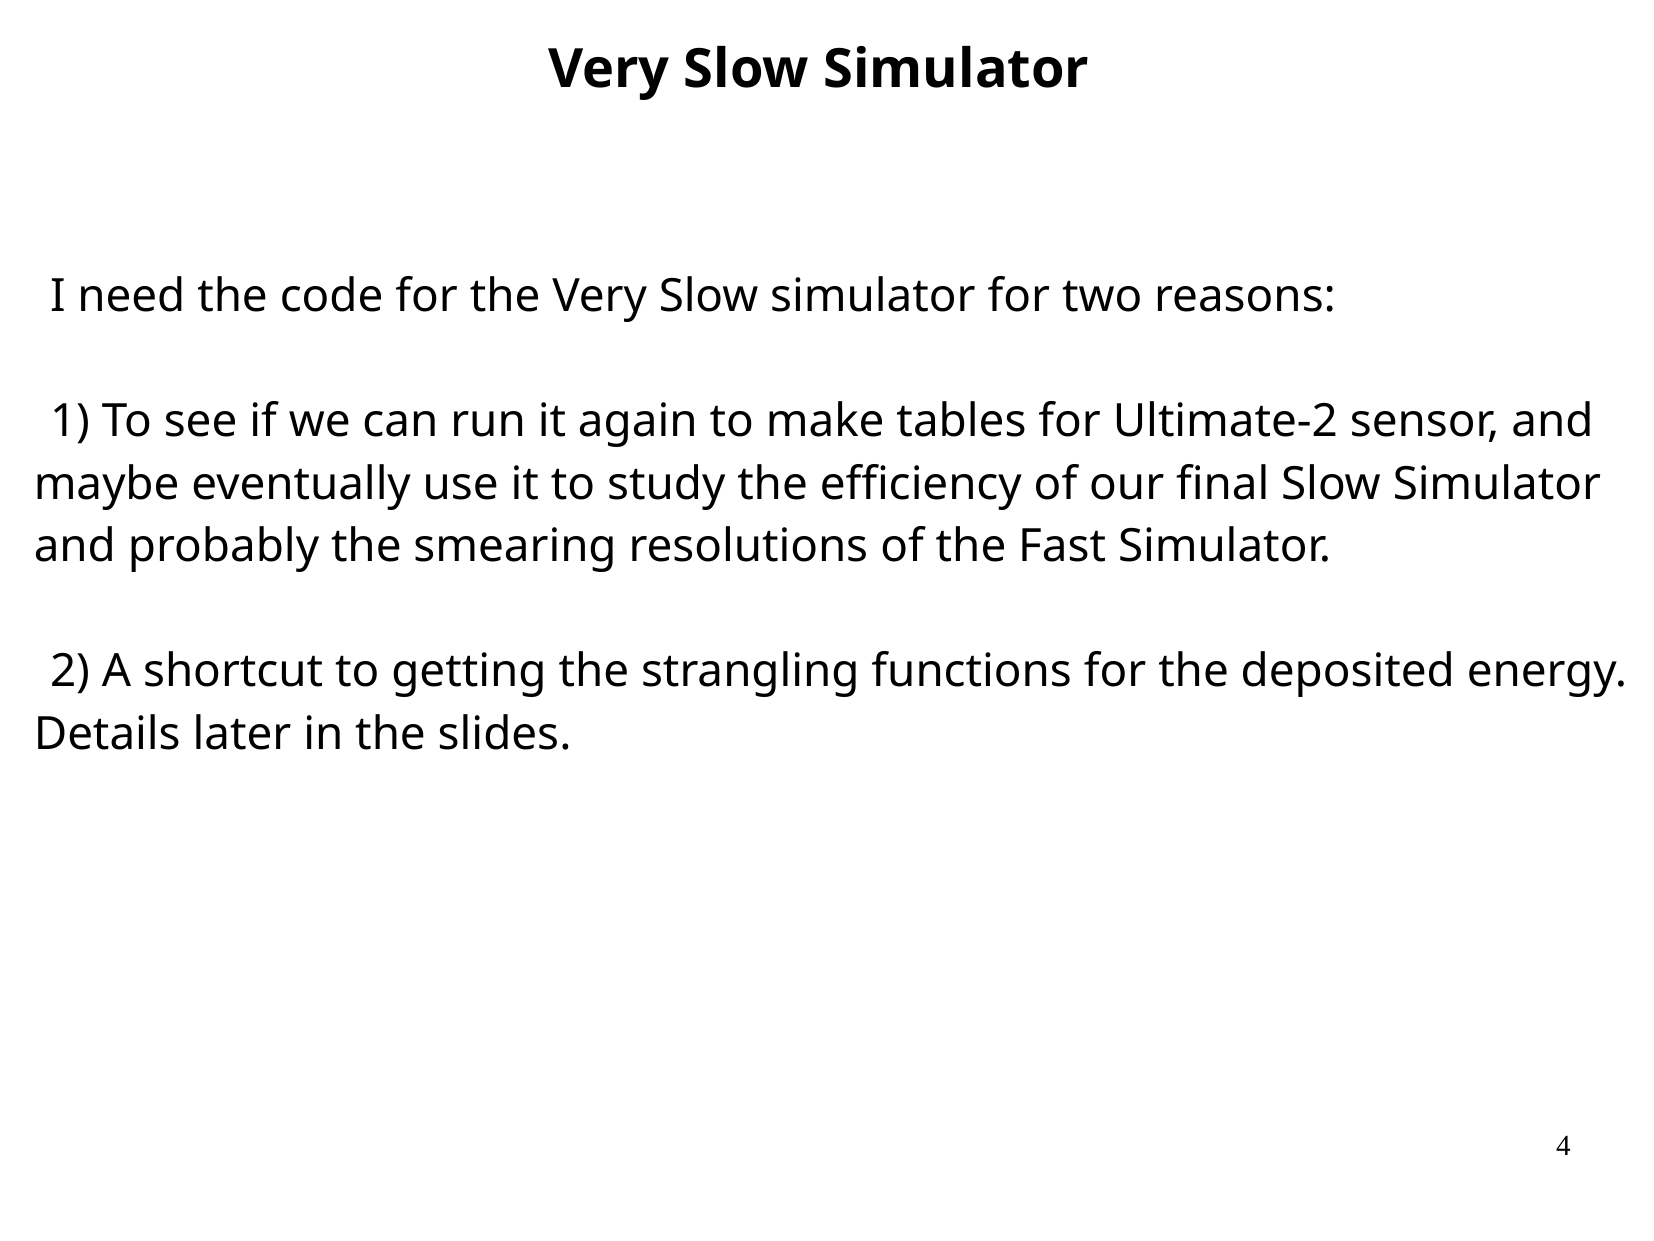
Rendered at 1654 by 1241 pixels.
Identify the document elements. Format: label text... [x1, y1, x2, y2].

title Very Slow Simulator [75, 36, 1564, 97]
subtitle I need the code for the Very Slow simulator for two reasons: 1) To see if we can run it again to make tables for Ultimate-2 sensor, and maybe eventually use it to study the efficiency of our final Slow Simulator and probably the smearing resolutions of the Fast Simulator. 2) A shortcut to getting the strangling functions for the deposited energy. Details later in the slides. [30, 302, 1636, 723]
